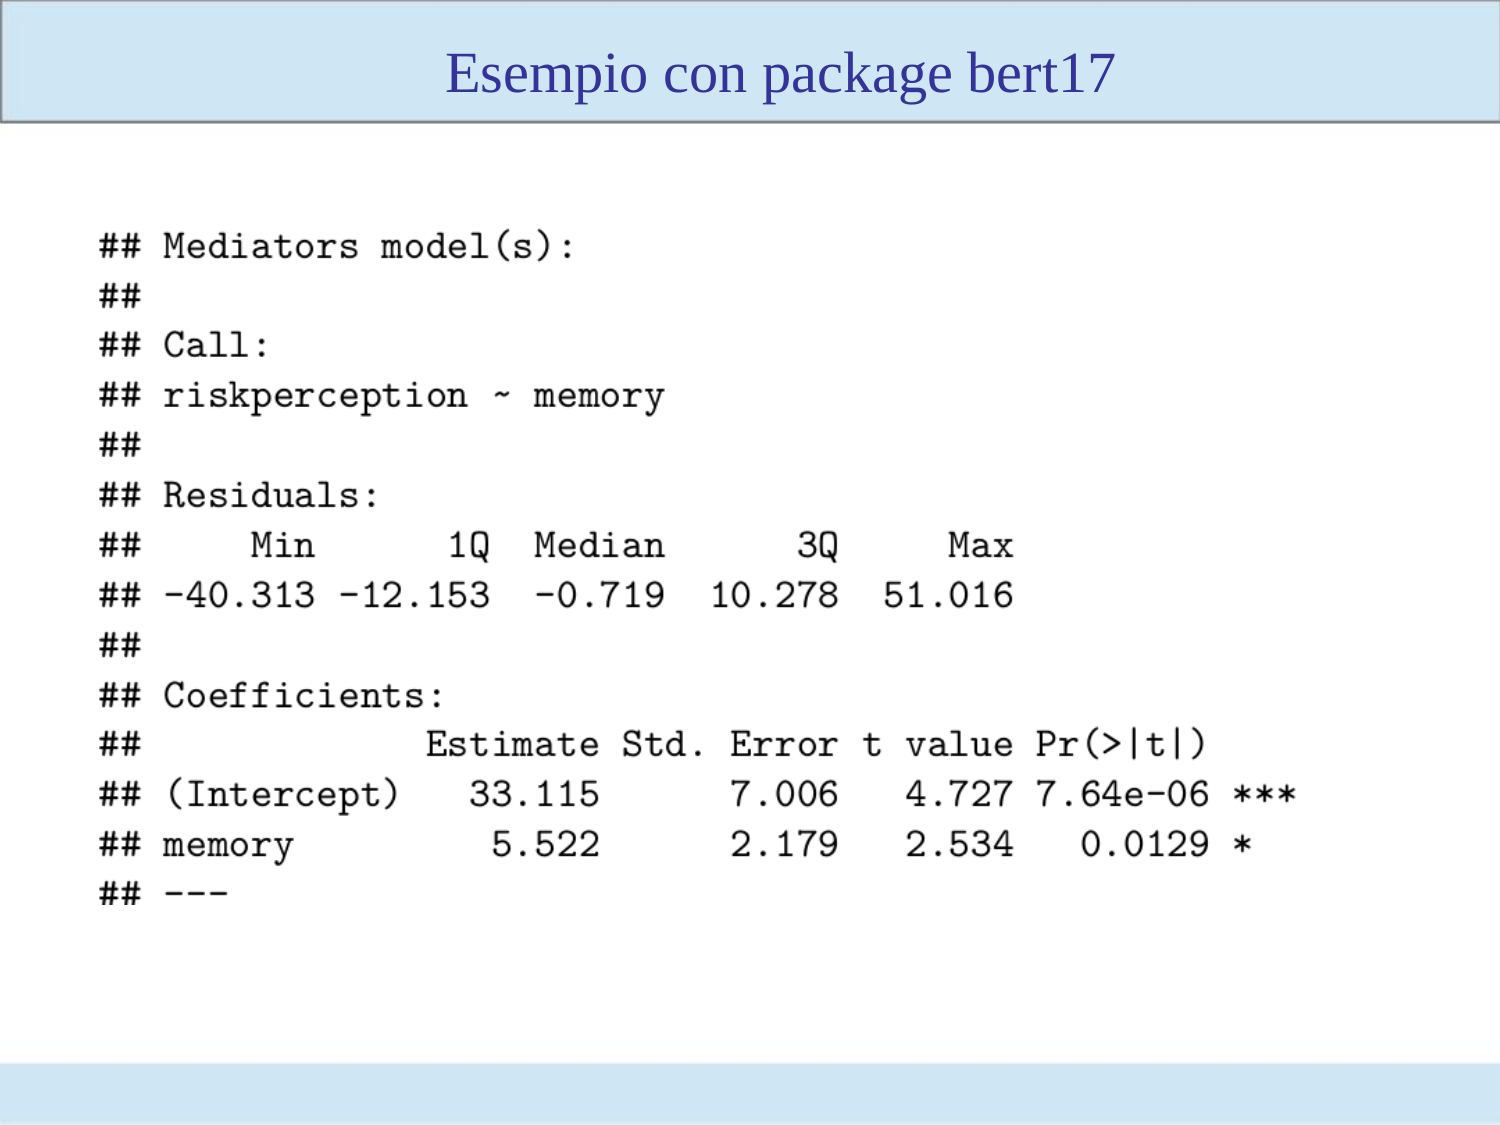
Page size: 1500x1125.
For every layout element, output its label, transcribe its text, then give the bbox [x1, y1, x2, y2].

picture [0, 0, 1500, 1125]
title Esempio con package bert17 [249, 21, 1313, 117]
